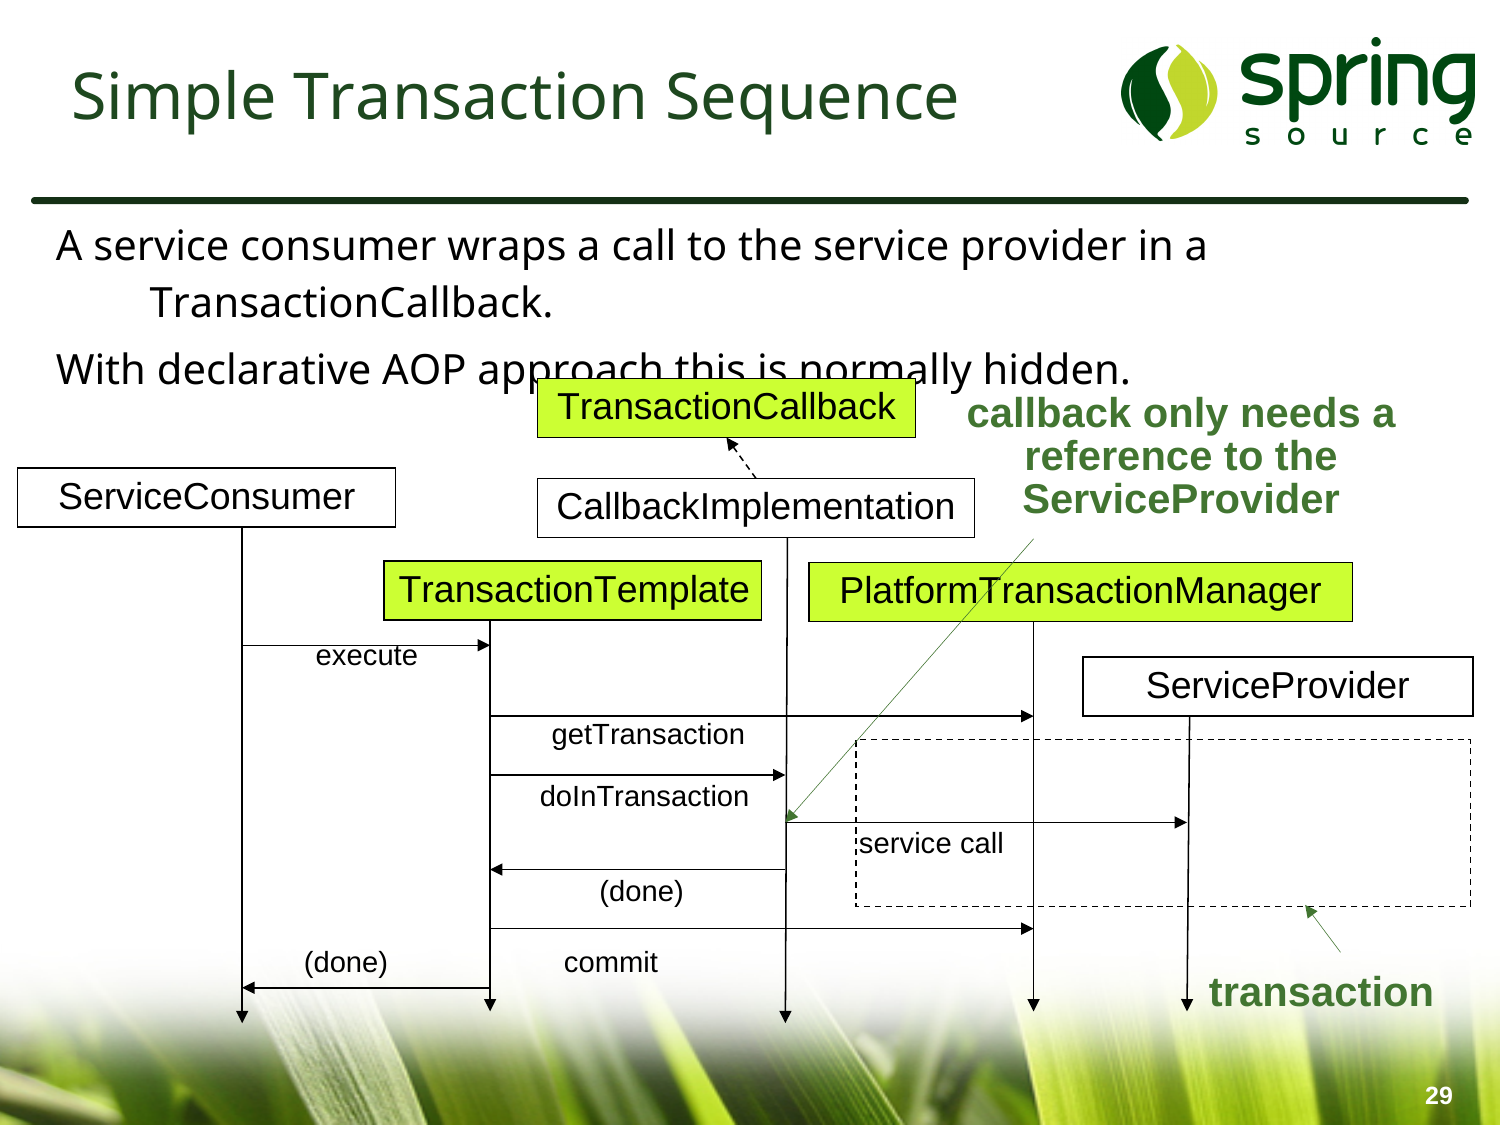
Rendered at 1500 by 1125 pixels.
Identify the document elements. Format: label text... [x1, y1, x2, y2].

text_box ServiceProvider [1082, 656, 1473, 717]
picture [1121, 37, 1475, 145]
text_box doInTransaction [525, 774, 765, 821]
text_box (done) [289, 940, 404, 986]
picture [243, 944, 489, 987]
list A service consumer wraps a call to the service provider in a TransactionCallback. With declarative AOP approach this is normally hidden. [41, 208, 1471, 445]
text_box getTransaction [536, 712, 761, 759]
text_box CallbackImplementation [537, 478, 975, 538]
text_box TransactionTemplate [383, 560, 762, 621]
text_box PlatformTransactionManager [963, 562, 1353, 622]
text_box callback only needs a reference to the ServiceProvider [939, 385, 1424, 517]
text_box service call [844, 821, 1020, 868]
text_box PlatformTransactionManager [809, 562, 1012, 622]
text_box commit [549, 940, 674, 986]
text_box TransactionCallback [537, 378, 916, 438]
text_box transaction [1175, 964, 1468, 1061]
text_box (done) [584, 869, 699, 916]
text_box execute [300, 633, 434, 680]
title Simple Transaction Sequence [56, 13, 1089, 176]
text_box ServiceConsumer [17, 467, 396, 528]
picture [0, 944, 1500, 1125]
